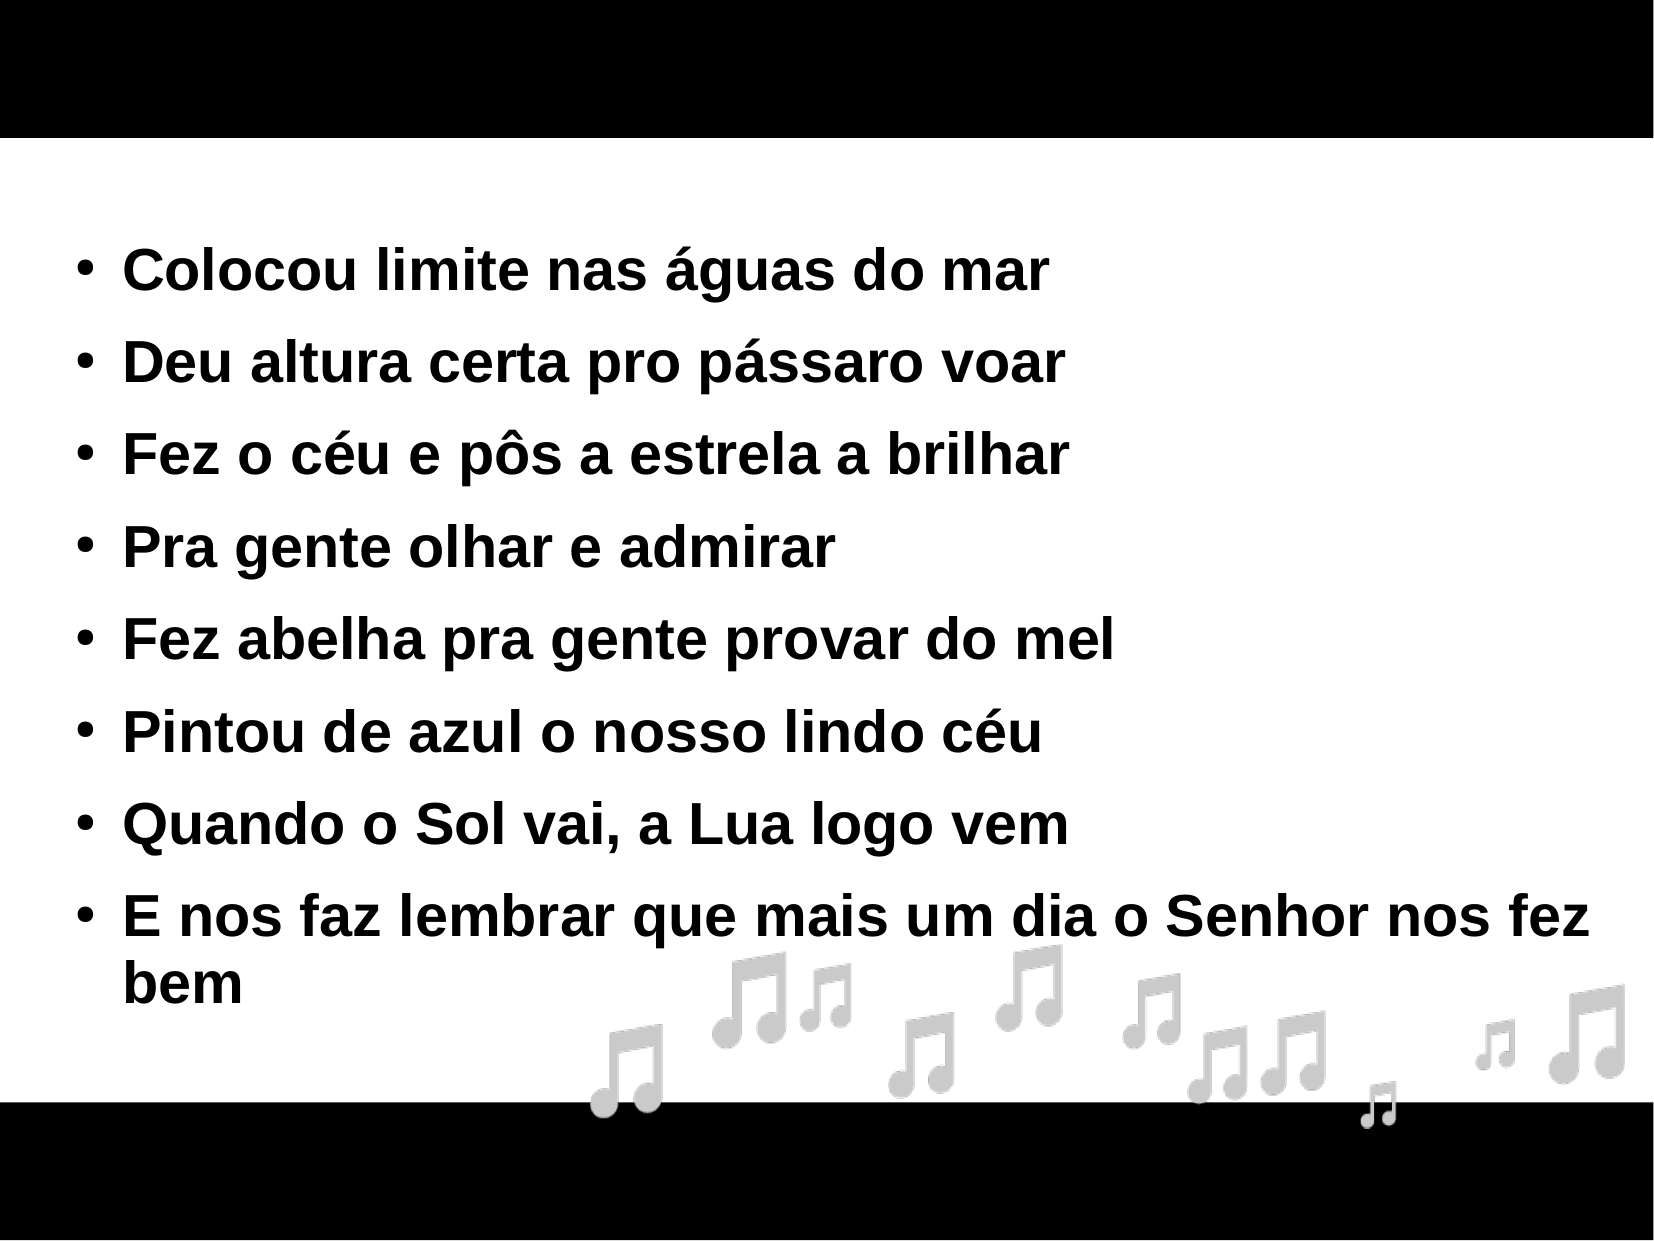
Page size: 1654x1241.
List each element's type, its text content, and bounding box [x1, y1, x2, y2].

list Colocou limite nas águas do mar Deu altura certa pro pássaro voar Fez o céu e pôs a estrela a brilhar Pra gente olhar e admirar Fez abelha pra gente provar do mel Pintou de azul o nosso lindo céu Quando o Sol vai, a Lua logo vem E nos faz lembrar que mais um dia o Senhor nos fez bem [59, 236, 1595, 1024]
